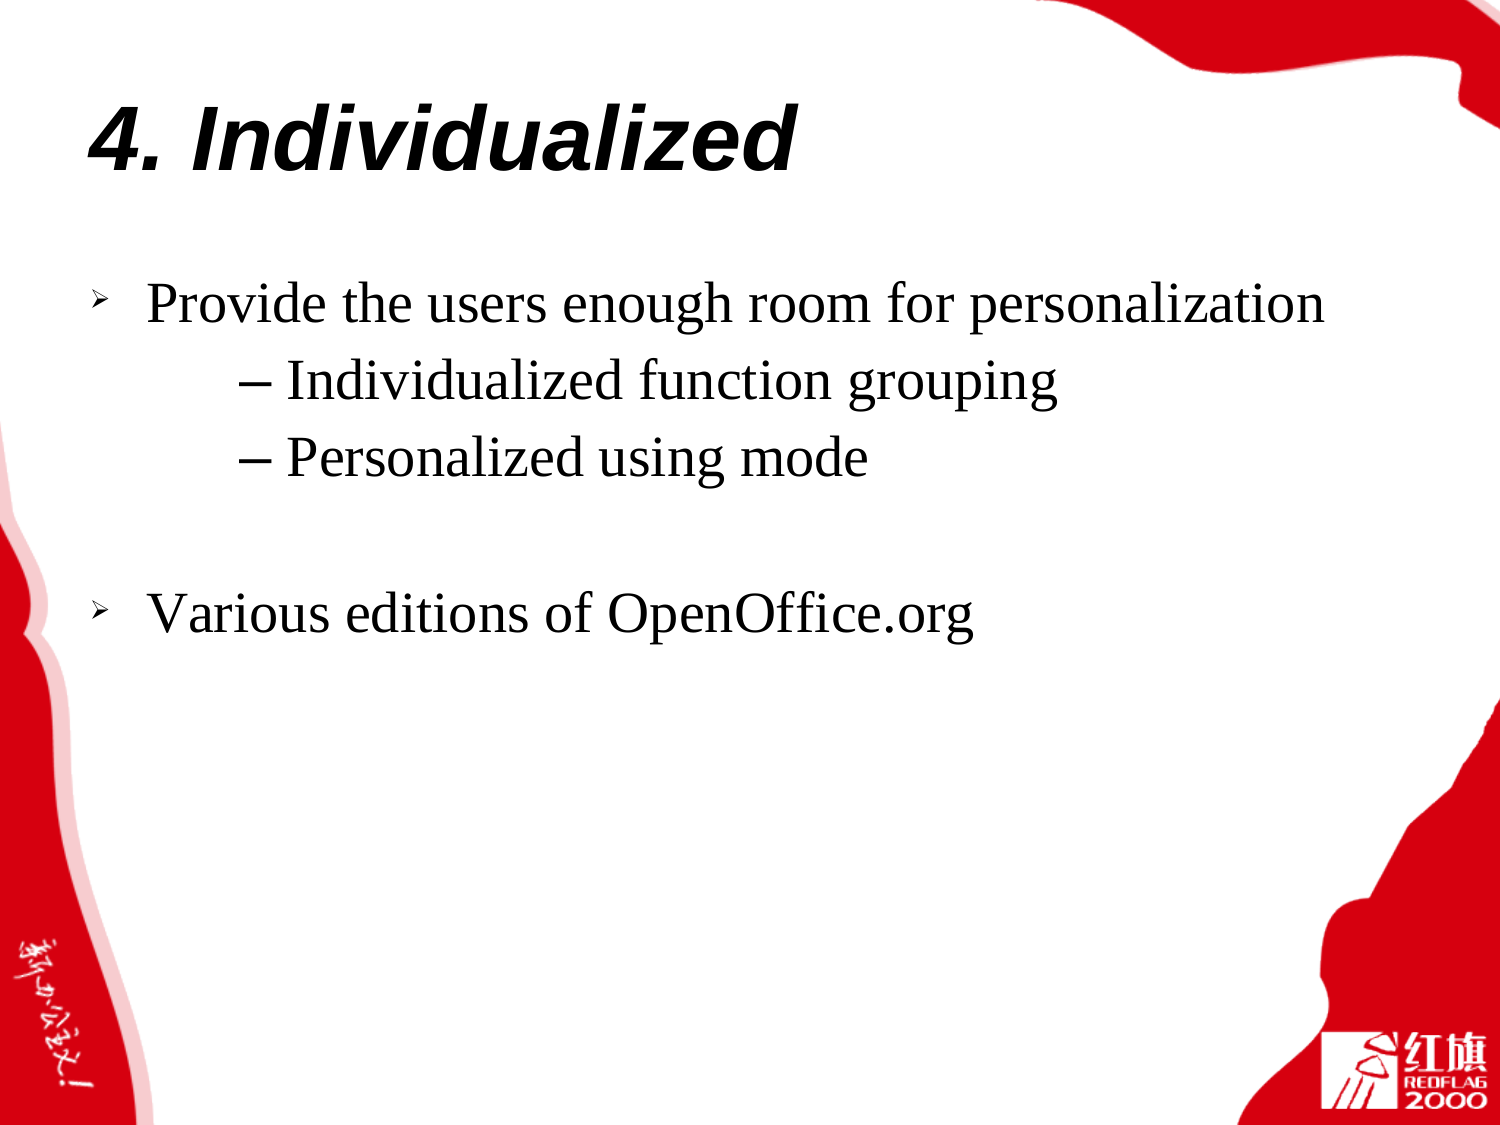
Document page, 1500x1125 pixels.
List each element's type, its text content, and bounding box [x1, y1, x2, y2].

list Provide the users enough room for personalization Individualized function grouping Personalized using mode Various editions of OpenOffice.org [75, 262, 1426, 1006]
title 4. Individualized [75, 45, 1426, 233]
picture [0, 0, 1500, 1125]
